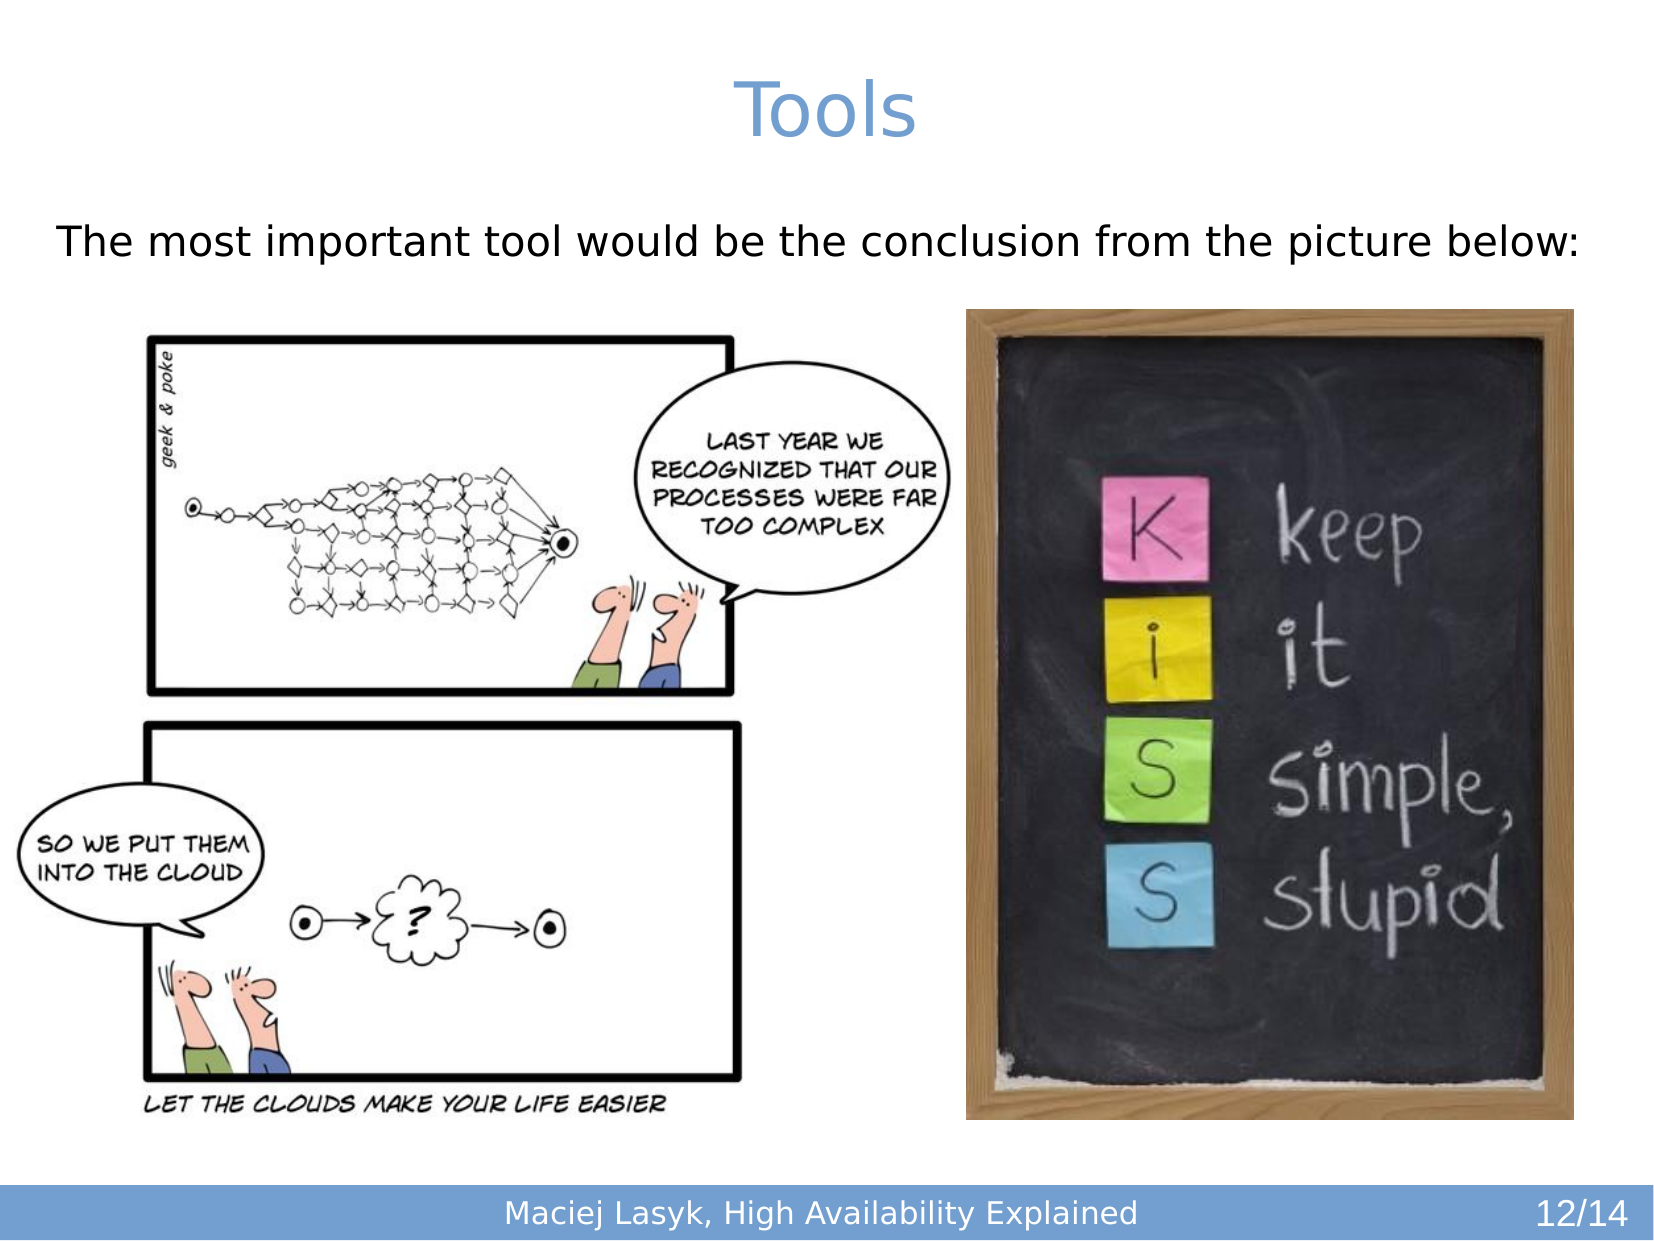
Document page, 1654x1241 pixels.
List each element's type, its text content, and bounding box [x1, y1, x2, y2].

text_box [0, 1185, 1509, 1241]
text_box 12/14 [1509, 1185, 1644, 1241]
text_box [1644, 1185, 1654, 1241]
picture [0, 74, 1574, 1185]
text_box Maciej Lasyk, High Availability Explained [489, 1188, 1165, 1240]
text_box Tools [719, 60, 934, 163]
text_box The most important tool would be the conclusion from the picture below: [41, 210, 1613, 274]
